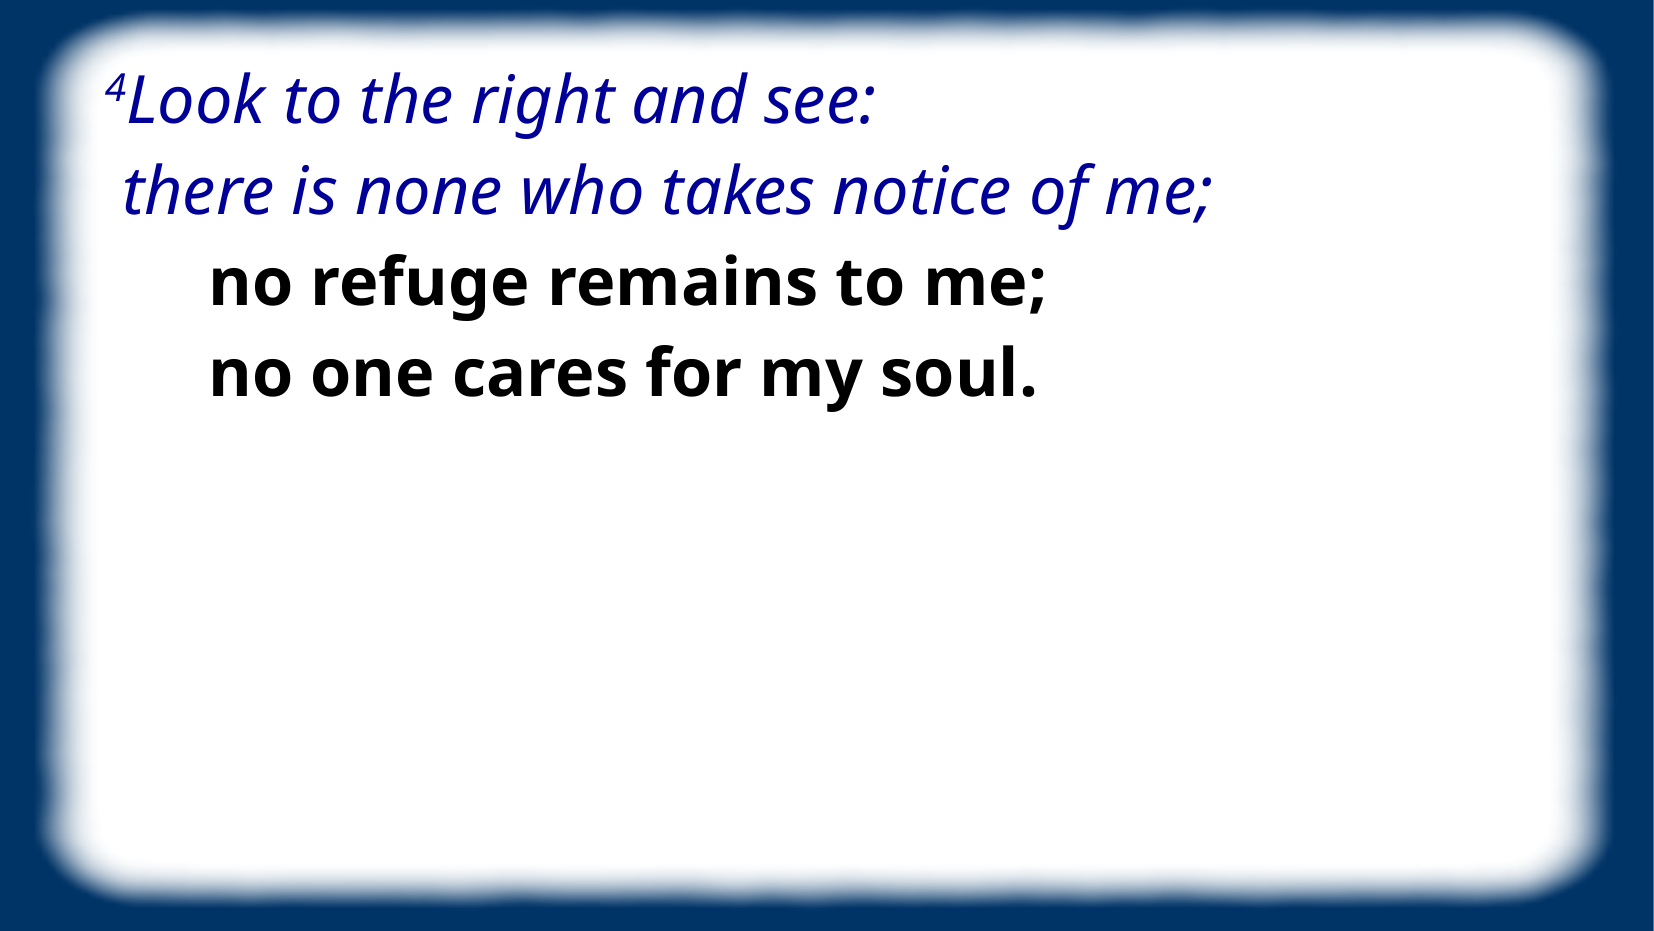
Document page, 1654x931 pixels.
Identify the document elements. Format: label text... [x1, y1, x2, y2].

picture [0, 0, 1654, 931]
text_box 4Look to the right and see: there is none who takes notice of me; no refuge remains to me; no one cares for my soul. [90, 45, 1561, 415]
